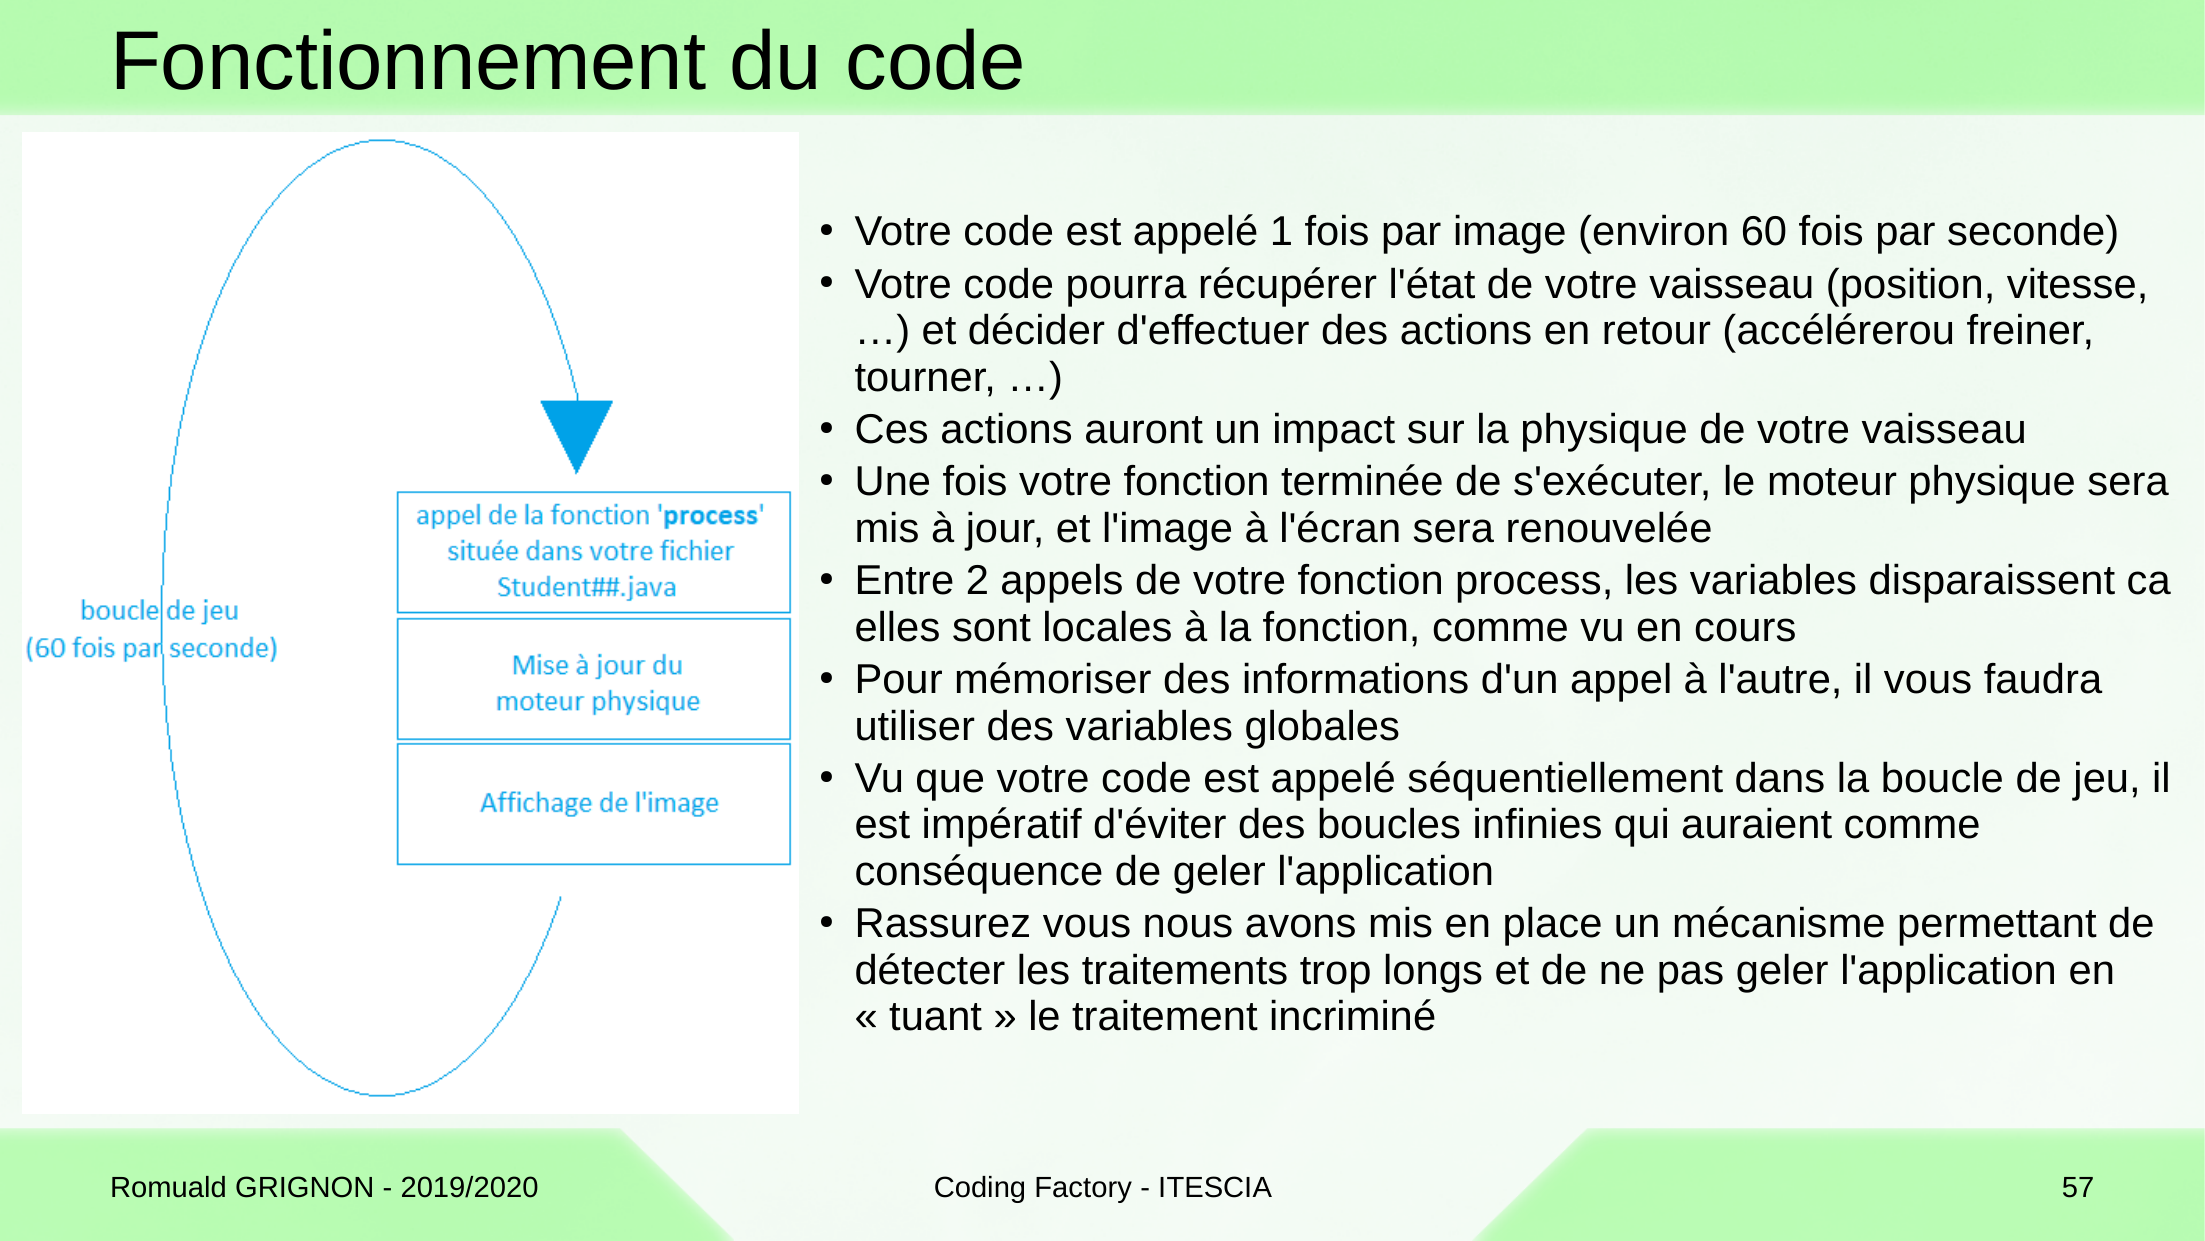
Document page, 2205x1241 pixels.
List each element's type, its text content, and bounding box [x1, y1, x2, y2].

list Votre code est appelé 1 fois par image (environ 60 fois par seconde) Votre code pourra récupérer l'état de votre vaisseau (position, vitesse, …) et décider d'effectuer des actions en retour (accélérerou freiner, tourner, …) Ces actions auront un impact sur la physique de votre vaisseau Une fois votre fonction terminée de s'exécuter, le moteur physique sera mis à jour, et l'image à l'écran sera renouvelée Entre 2 appels de votre fonction process, les variables disparaissent ca elles sont locales à la fonction, comme vu en cours Pour mémoriser des informations d'un appel à l'autre, il vous faudra utiliser des variables globales Vu que votre code est appelé séquentiellement dans la boucle de jeu, il est impératif d'éviter des boucles infinies qui auraient comme conséquence de geler l'application Rassurez vous nous avons mis en place un mécanisme permettant de détecter les traitements trop longs et de ne pas geler l'application en « tuant » le traitement incriminé [799, 278, 2199, 1045]
picture [0, 0, 2205, 1241]
title Fonctionnement du code [110, 49, 2095, 257]
